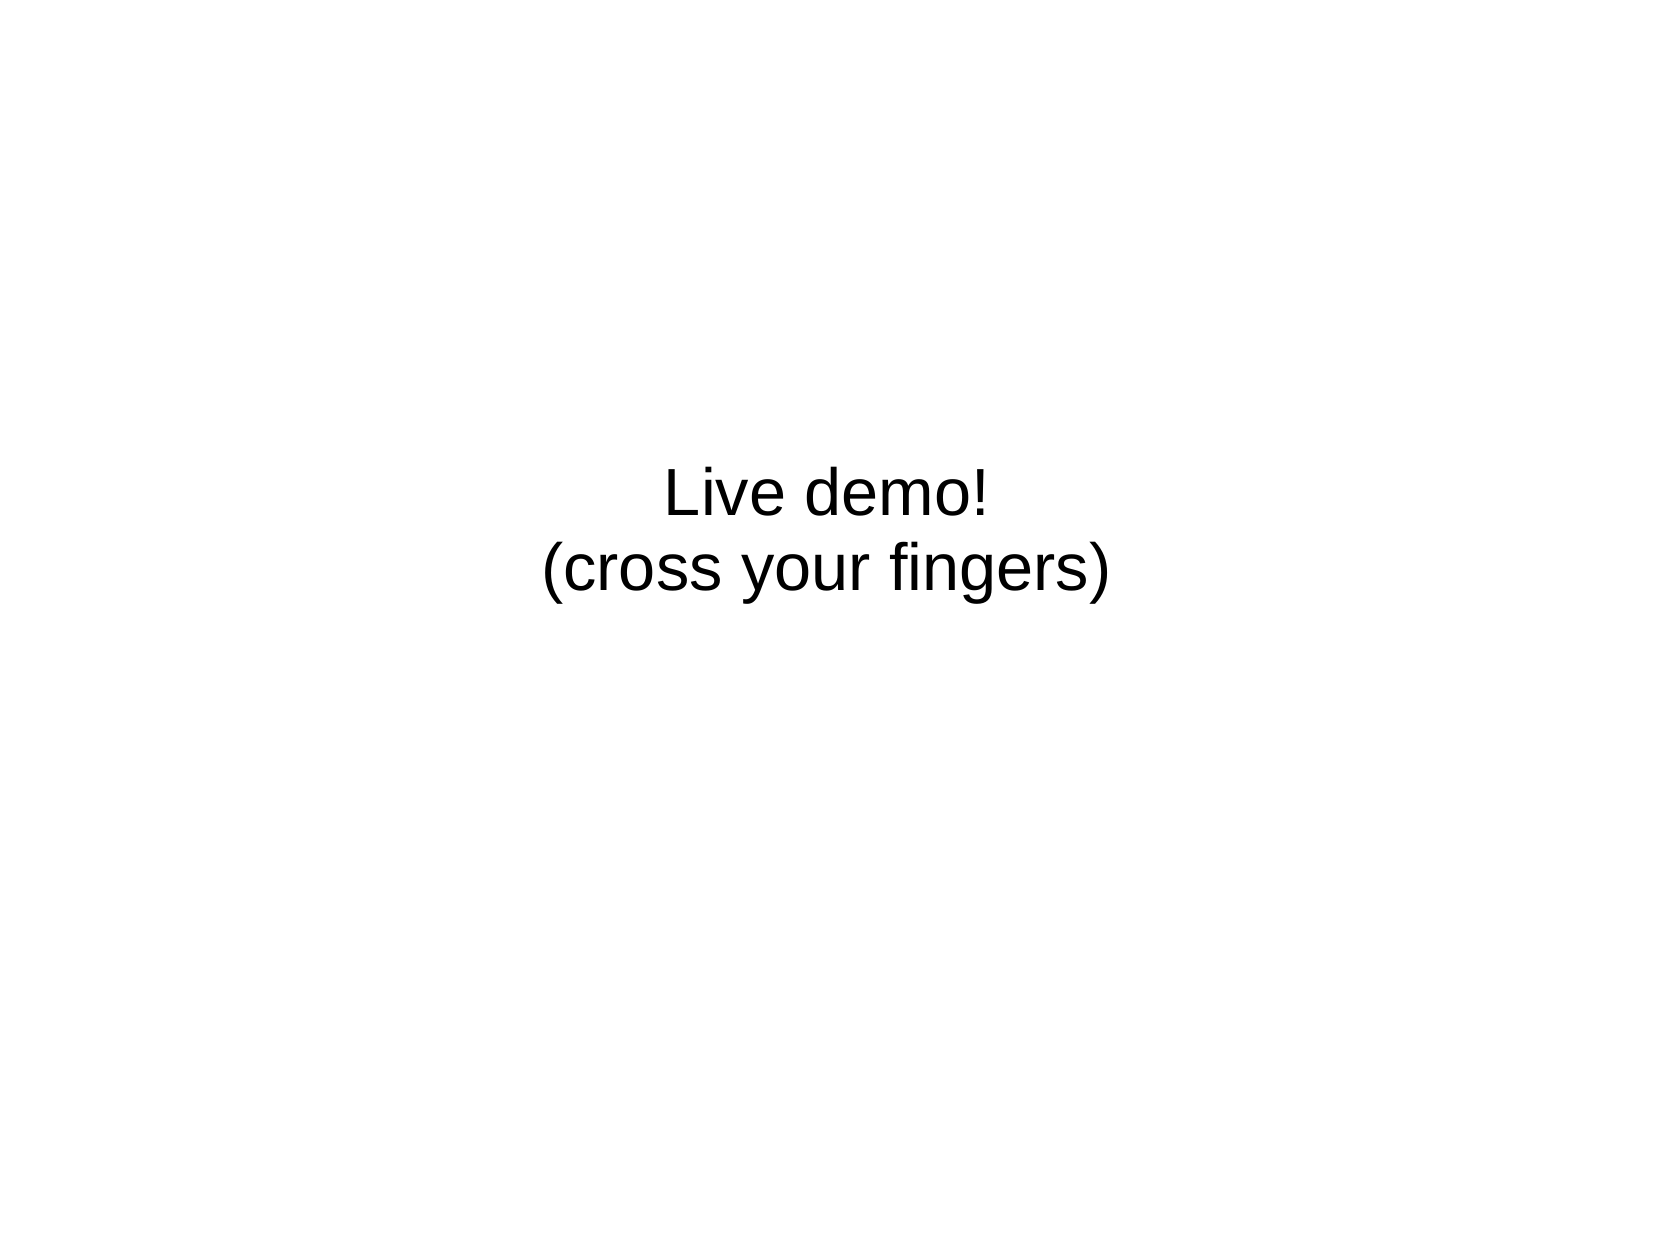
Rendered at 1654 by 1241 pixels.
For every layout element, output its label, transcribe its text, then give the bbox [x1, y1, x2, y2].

subtitle Live demo! (cross your fingers) [82, 49, 1571, 1010]
